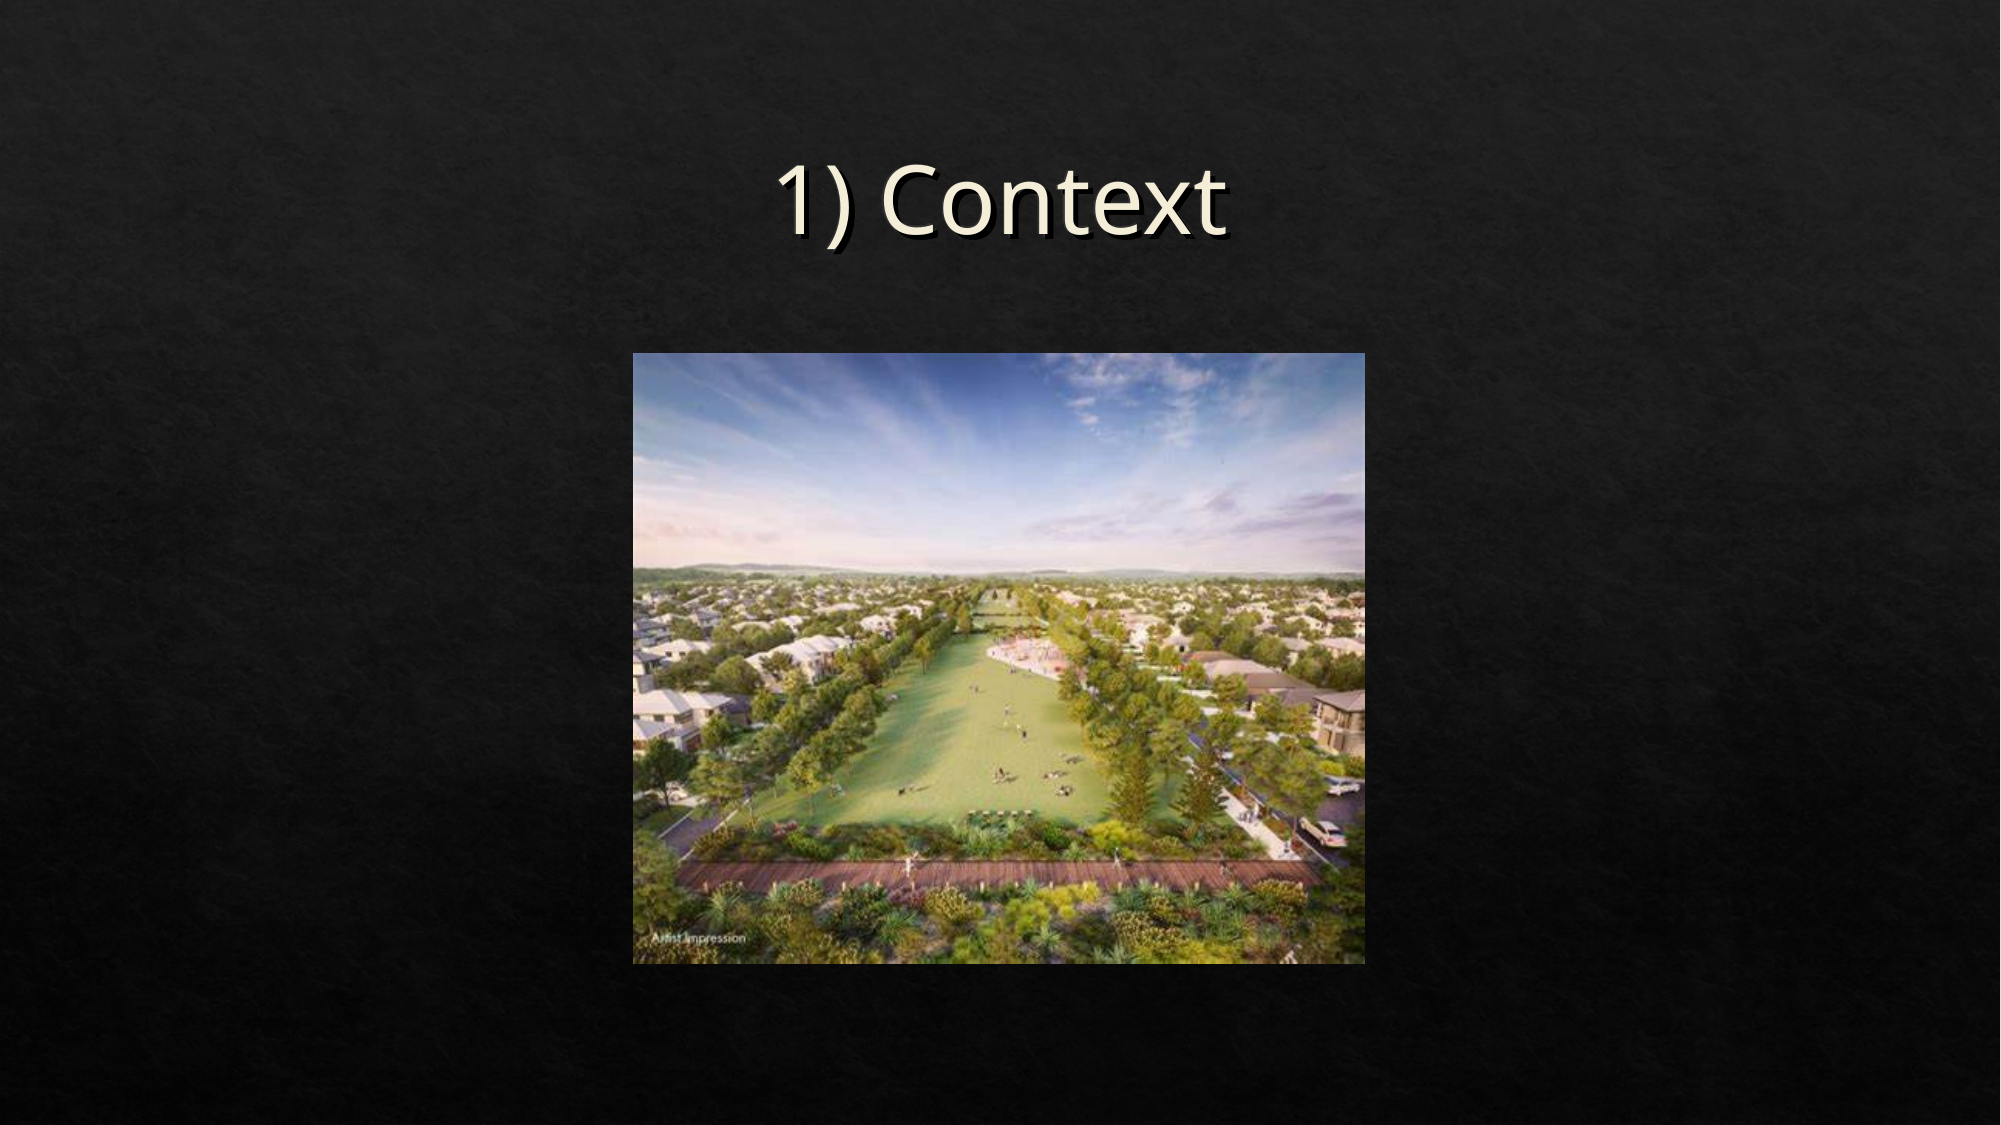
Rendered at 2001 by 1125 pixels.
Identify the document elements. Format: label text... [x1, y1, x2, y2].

title 1) Context [149, 99, 1849, 307]
picture [633, 353, 1365, 964]
